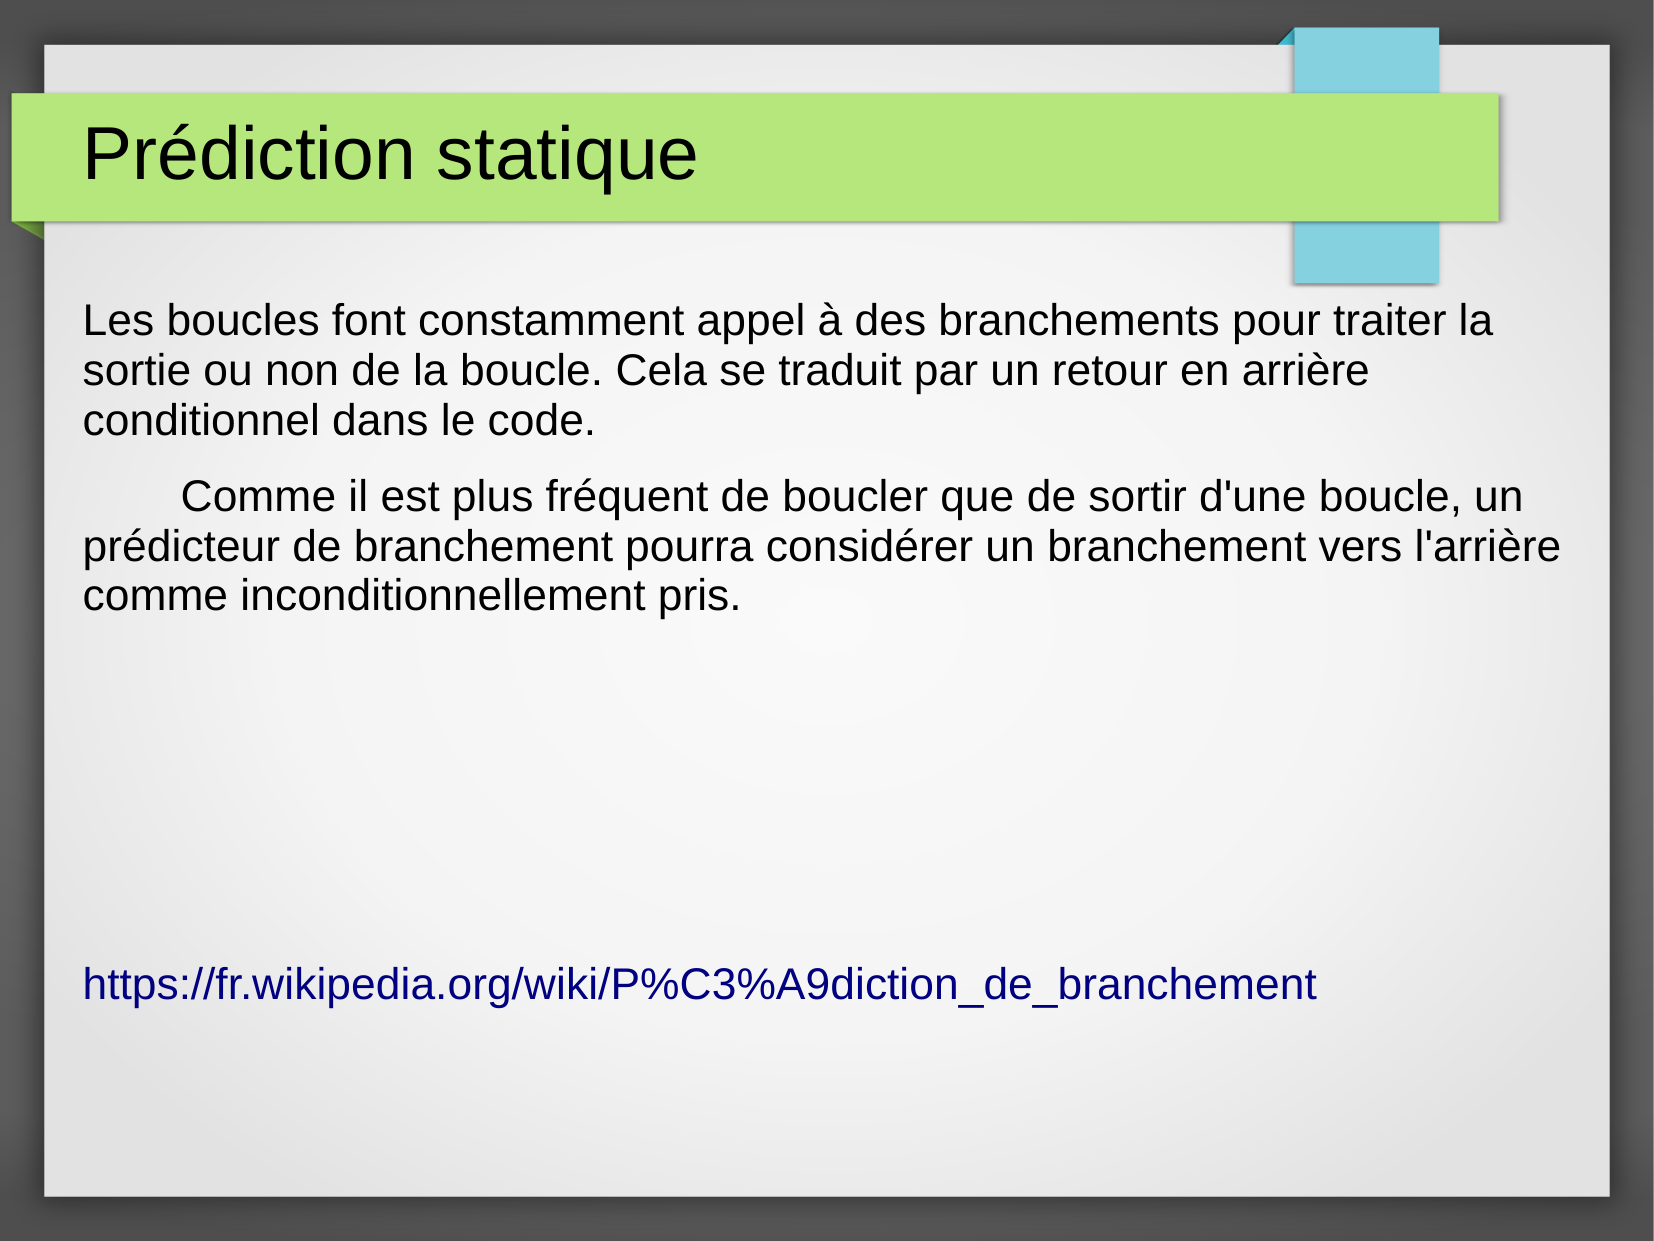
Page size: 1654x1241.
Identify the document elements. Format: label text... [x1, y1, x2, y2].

picture [0, 0, 1654, 1241]
list Les boucles font constamment appel à des branchements pour traiter la sortie ou non de la boucle. Cela se traduit par un retour en arrière conditionnel dans le code. Comme il est plus fréquent de boucler que de sortir d'une boucle, un prédicteur de branchement pourra considérer un branchement vers l'arrière comme inconditionnellement pris. https://fr.wikipedia.org/wiki/P%C3%A9diction_de_branchement [82, 295, 1571, 1015]
title Prédiction statique [82, 94, 1264, 213]
